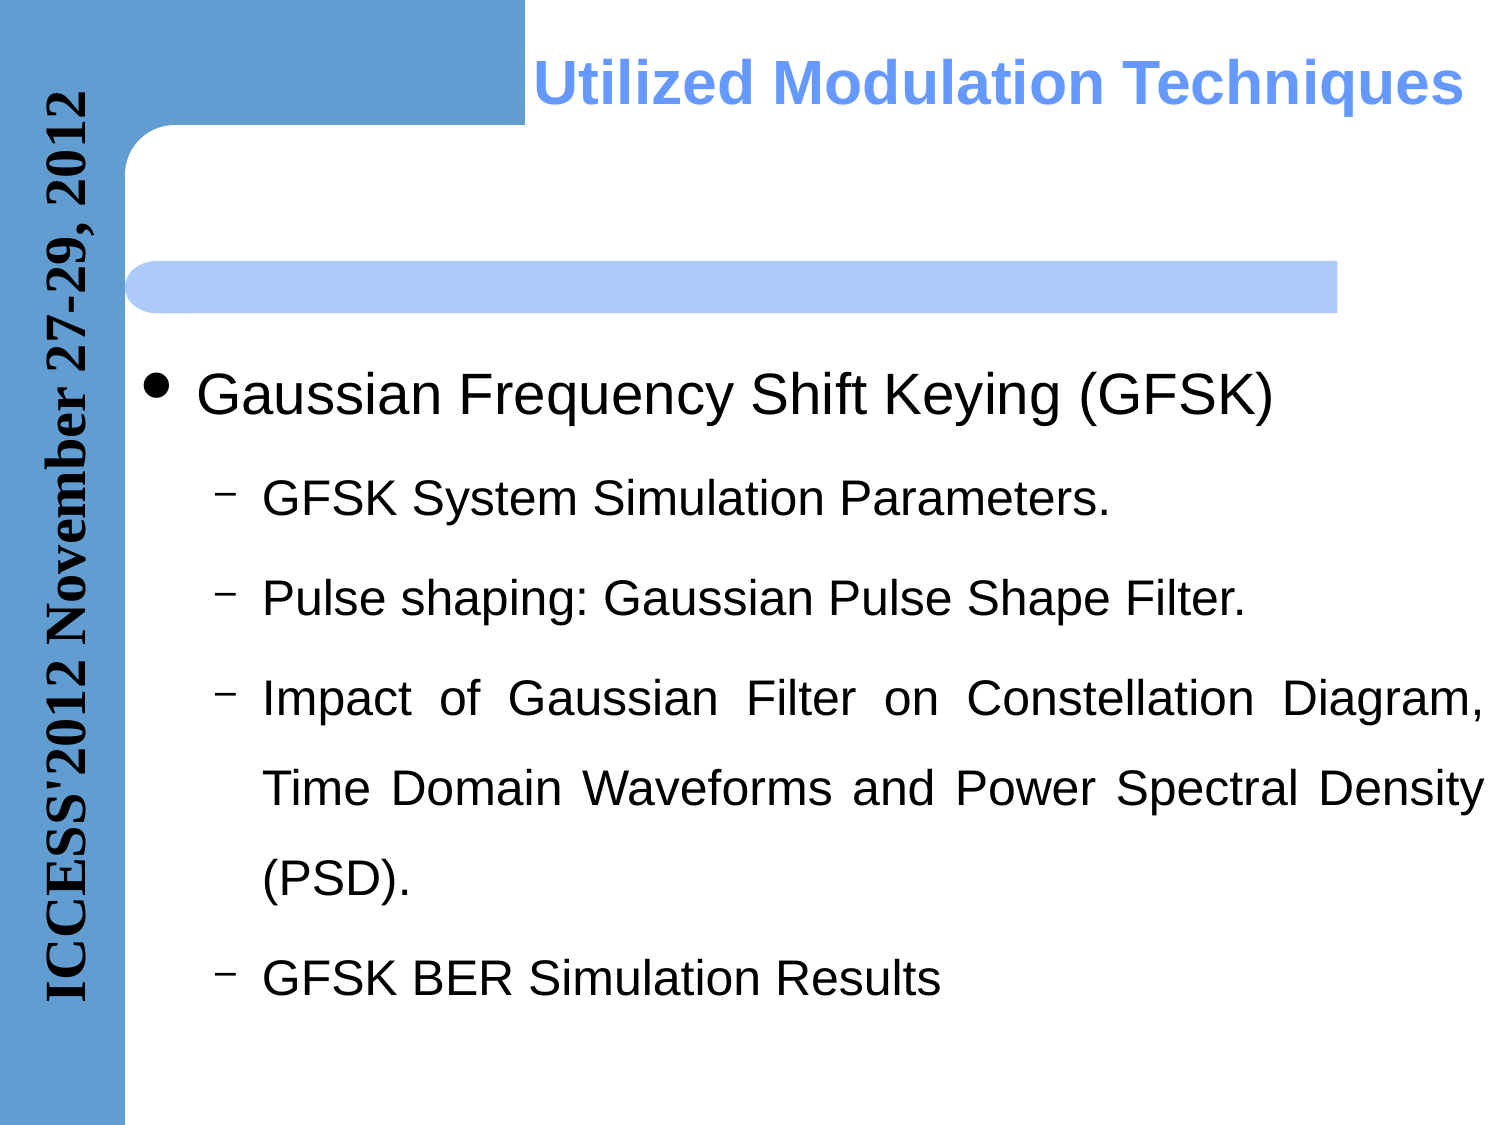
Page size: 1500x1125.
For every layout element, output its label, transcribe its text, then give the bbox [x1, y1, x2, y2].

list Gaussian Frequency Shift Keying (GFSK) GFSK System Simulation Parameters. Pulse shaping: Gaussian Pulse Shape Filter. Impact of Gaussian Filter on Constellation Diagram, Time Domain Waveforms and Power Spectral Density (PSD). GFSK BER Simulation Results [125, 313, 1500, 1059]
title Utilized Modulation Techniques [500, 0, 1500, 125]
